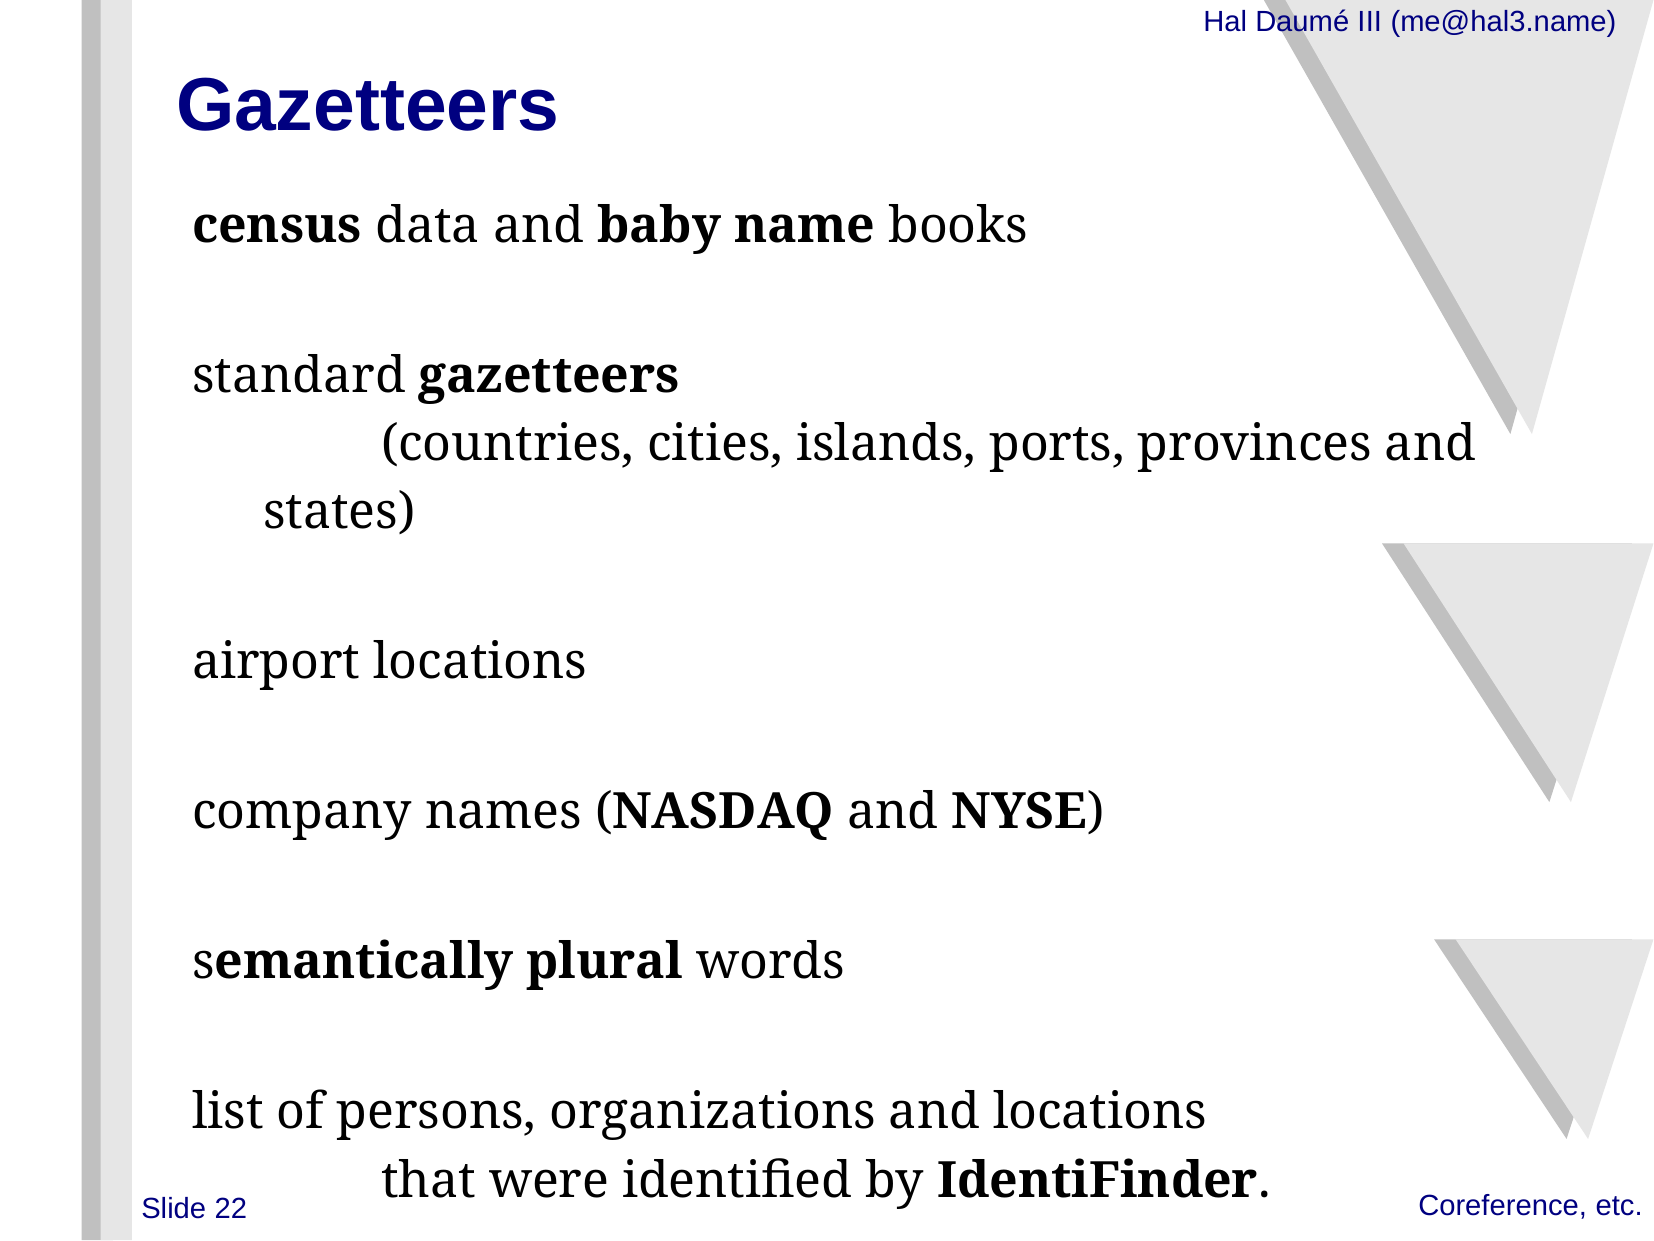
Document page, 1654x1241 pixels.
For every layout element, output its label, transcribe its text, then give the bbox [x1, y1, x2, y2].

list census data and baby name books standard gazetteers (countries, cities, islands, ports, provinces and states) airport locations company names (NASDAQ and NYSE) semantically plural words list of persons, organizations and locations that were identified by IdentiFinder. [180, 188, 1512, 1127]
title Gazetteers [176, 44, 1509, 166]
